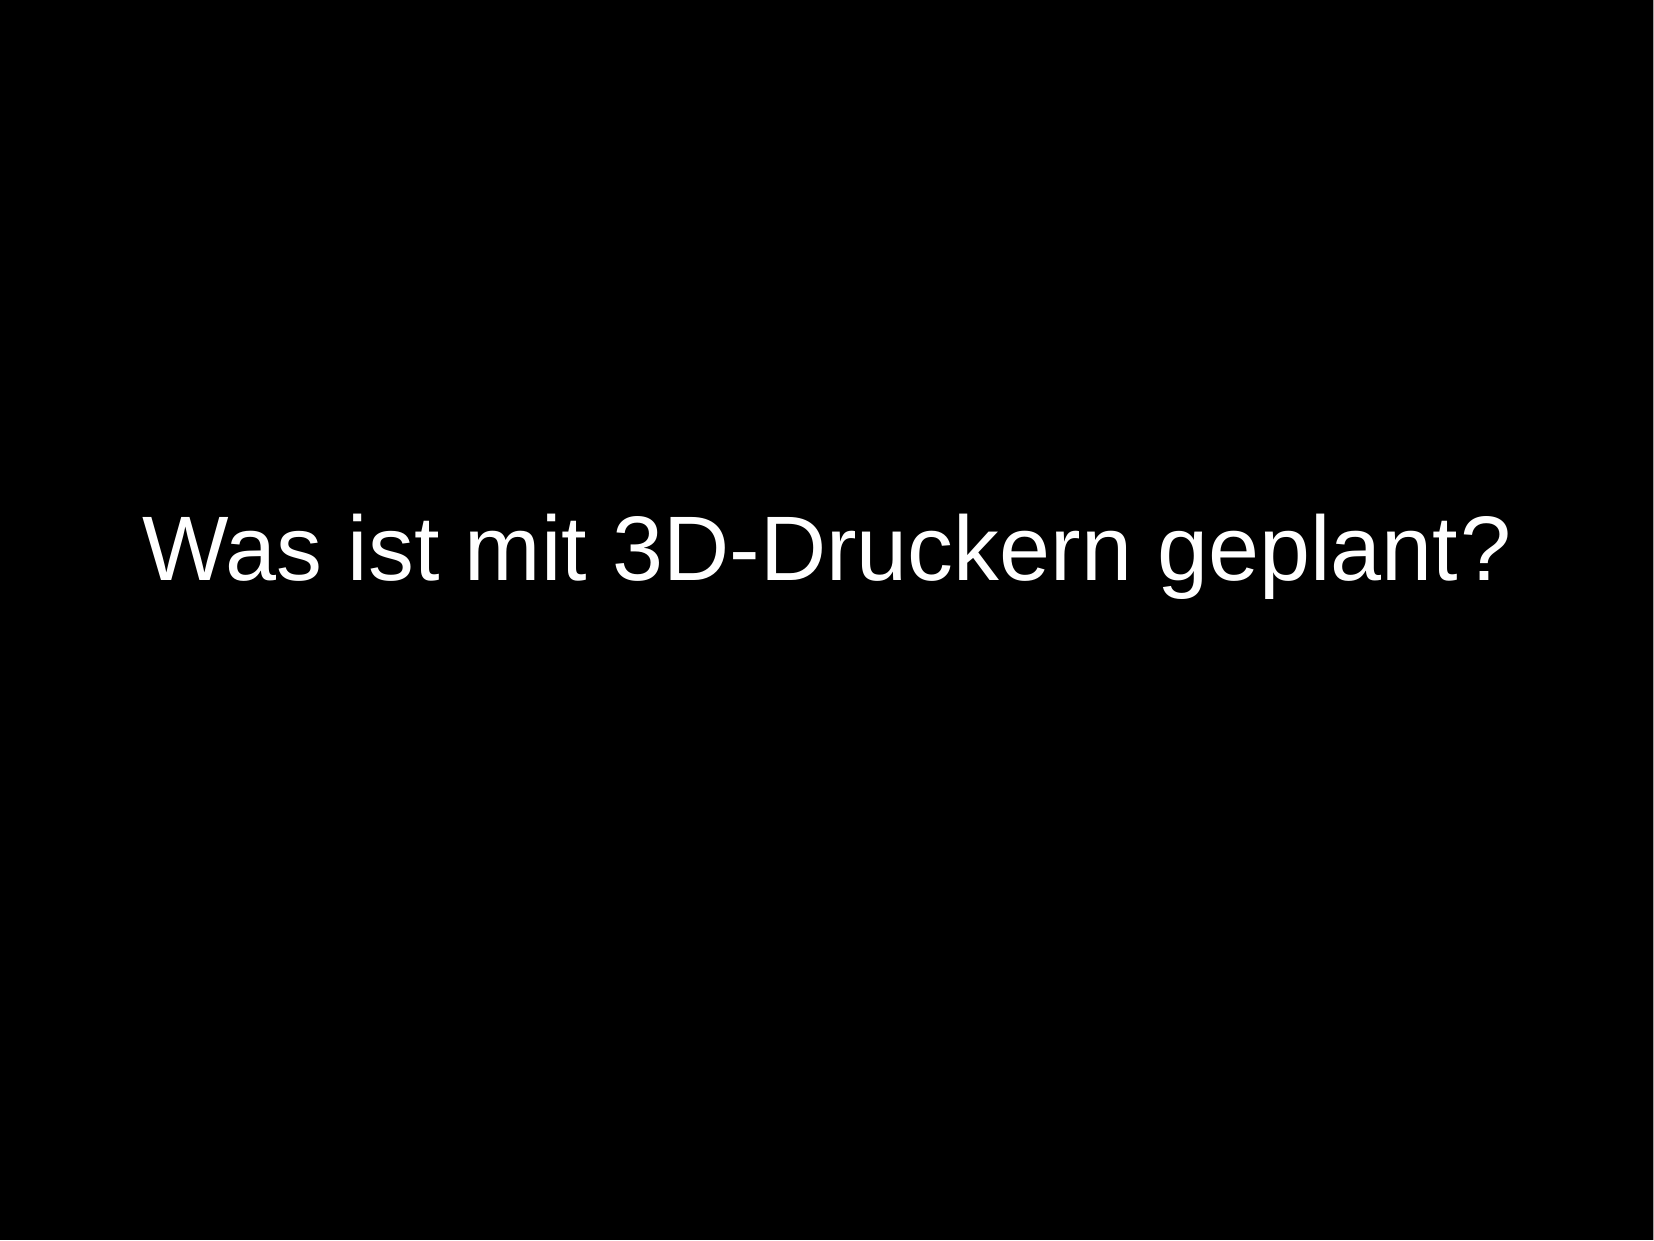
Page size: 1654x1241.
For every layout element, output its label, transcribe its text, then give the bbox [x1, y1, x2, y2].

title Was ist mit 3D-Druckern geplant? [82, 448, 1571, 650]
